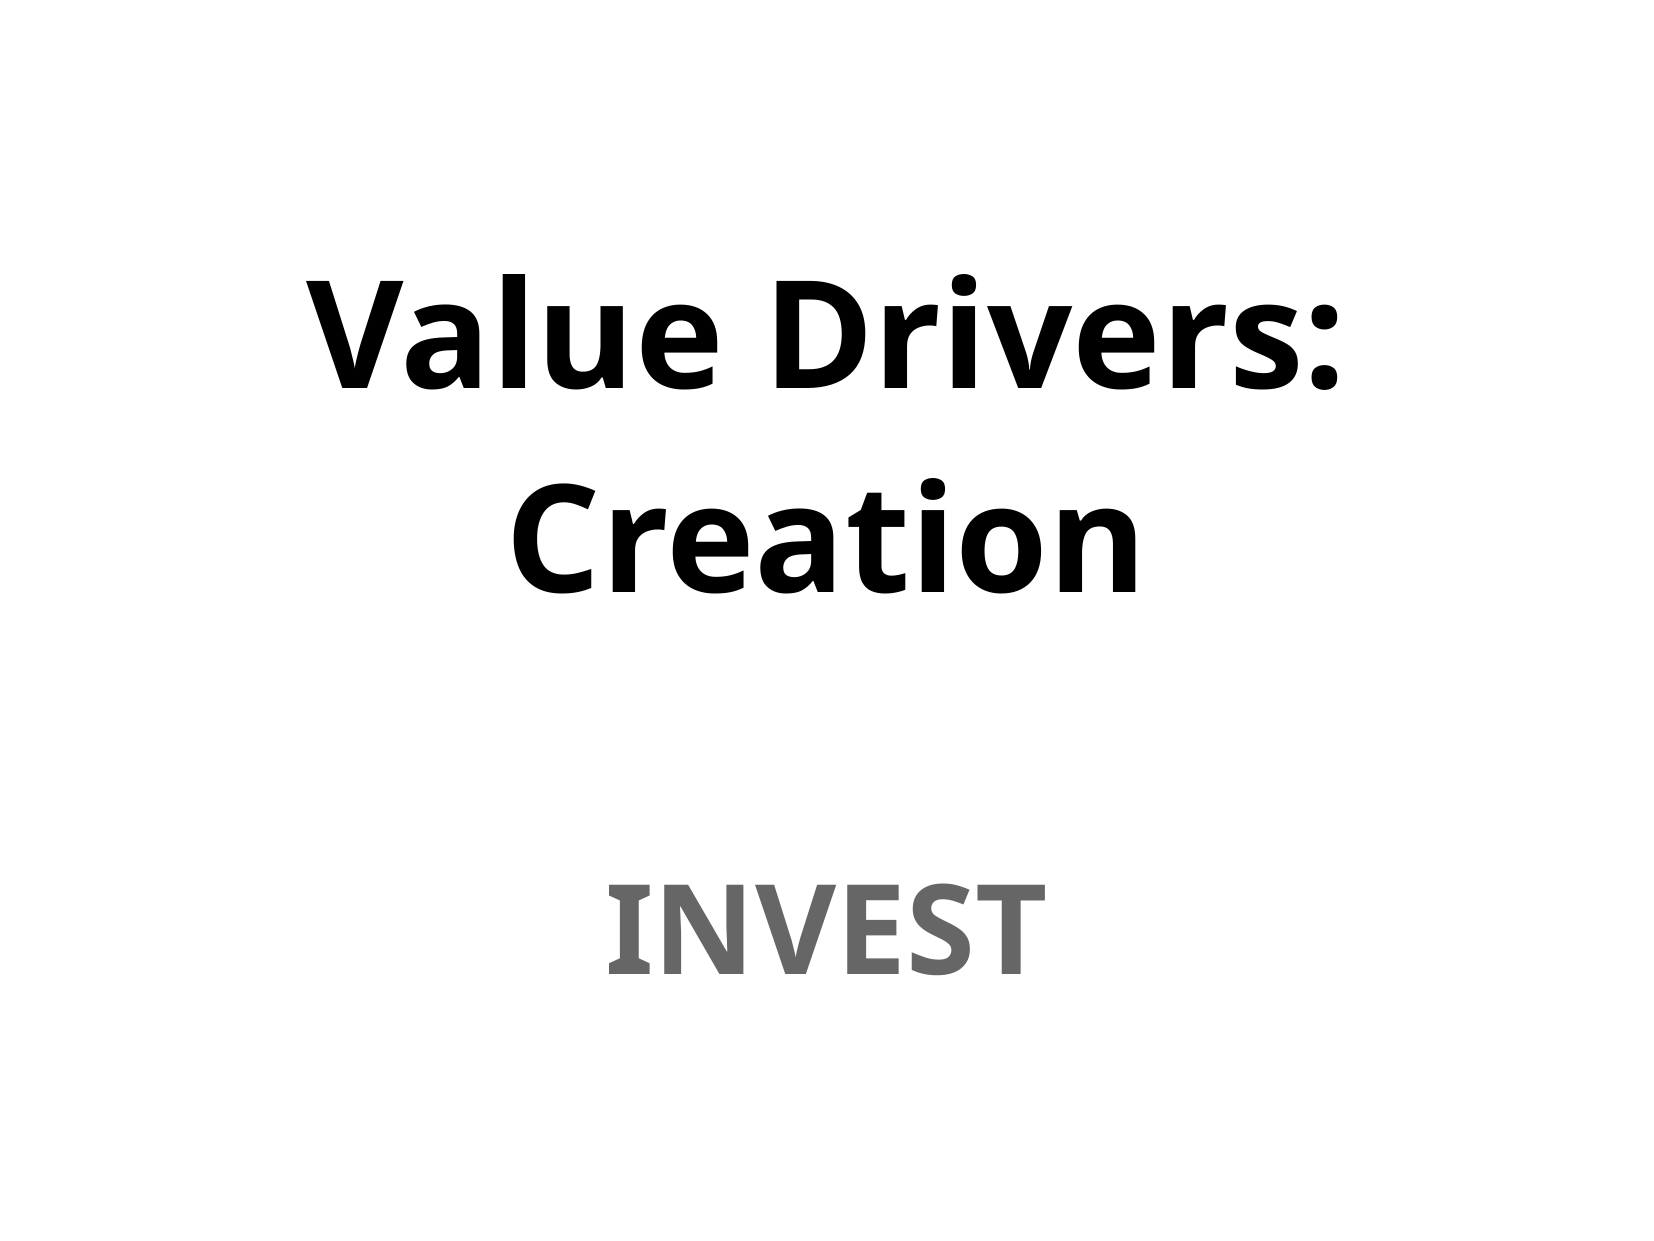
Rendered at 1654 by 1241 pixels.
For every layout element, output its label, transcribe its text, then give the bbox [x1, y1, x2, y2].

title Value Drivers: Creation INVEST [59, 57, 1595, 1182]
